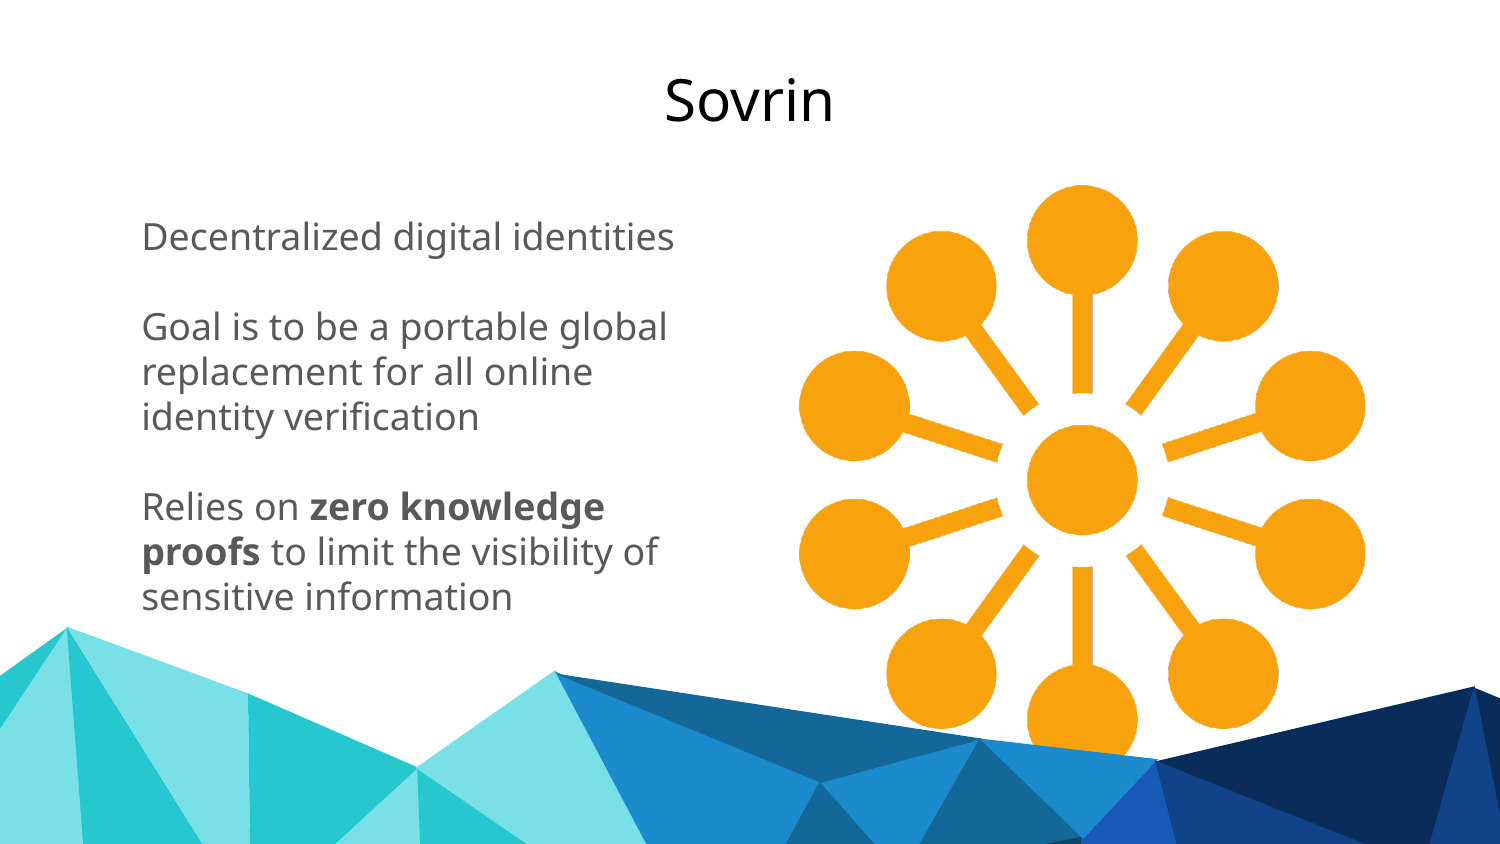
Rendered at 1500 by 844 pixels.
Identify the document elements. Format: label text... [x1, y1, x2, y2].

picture [799, 185, 1365, 760]
title Sovrin [51, 47, 1449, 142]
list Decentralized digital identities Goal is to be a portable global replacement for all online identity verification Relies on zero knowledge proofs to limit the visibility of sensitive information [126, 198, 716, 721]
text_box [0, 626, 1500, 844]
